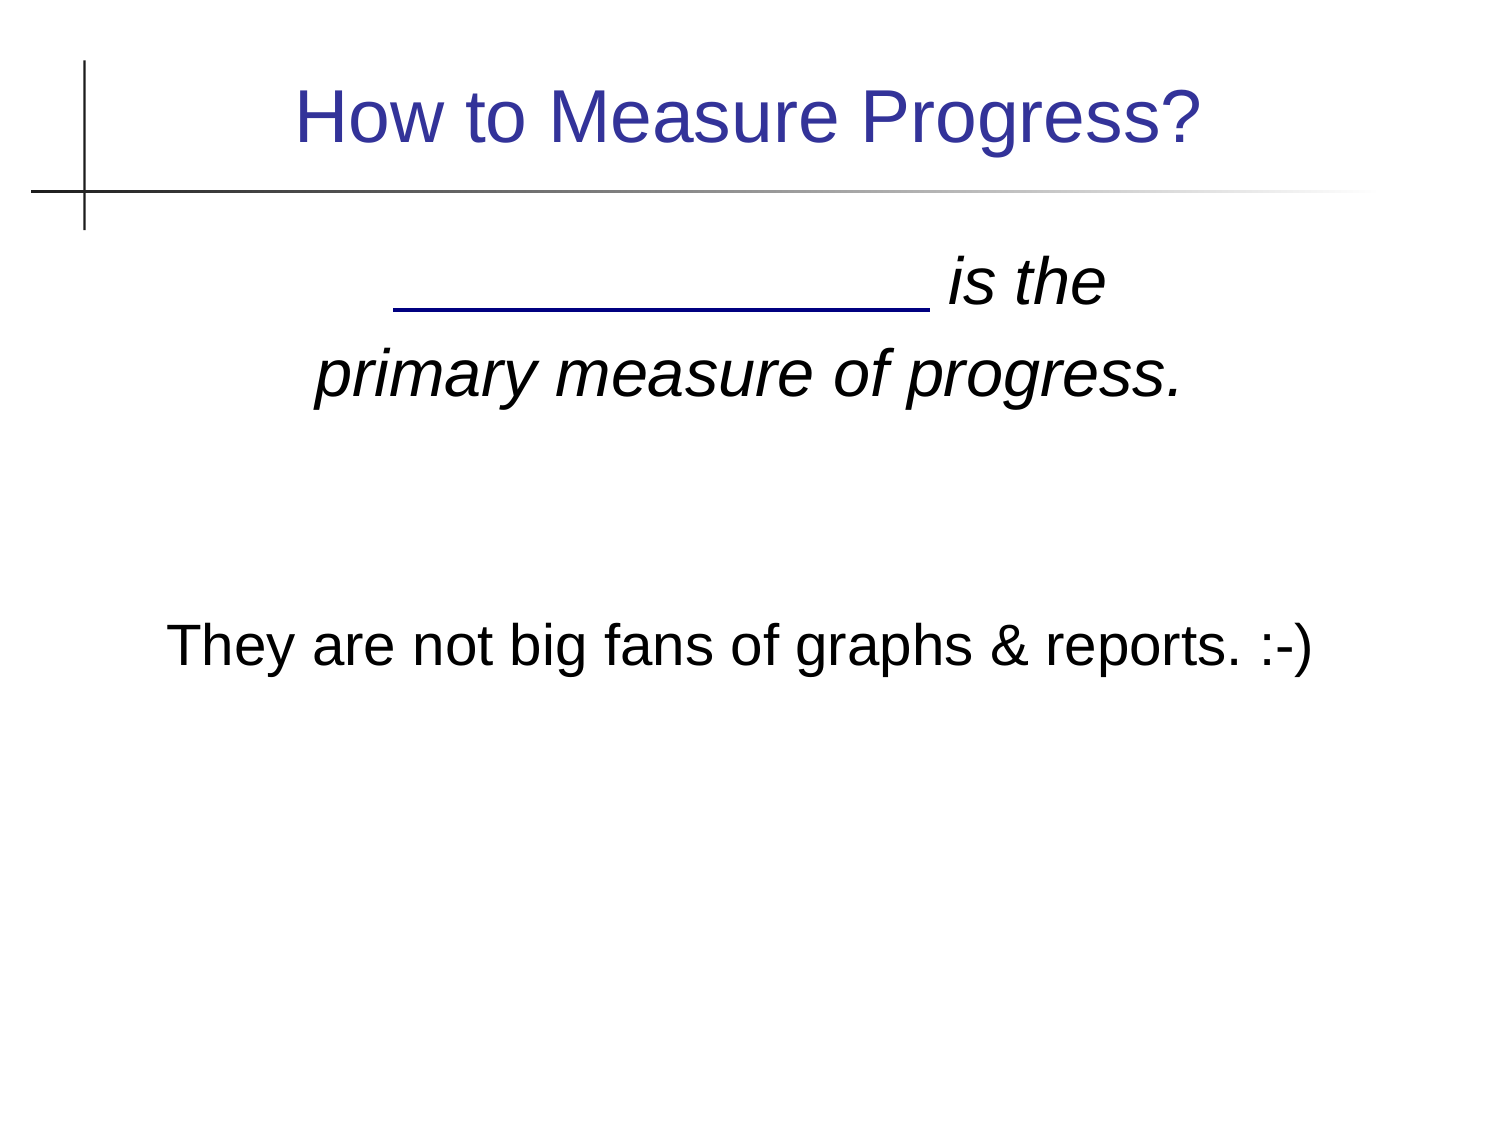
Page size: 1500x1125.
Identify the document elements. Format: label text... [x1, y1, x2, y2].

title How to Measure Progress? [100, 42, 1397, 182]
list is the primary measure of progress. They are not big fans of graphs & reports. :-) [75, 229, 1408, 960]
